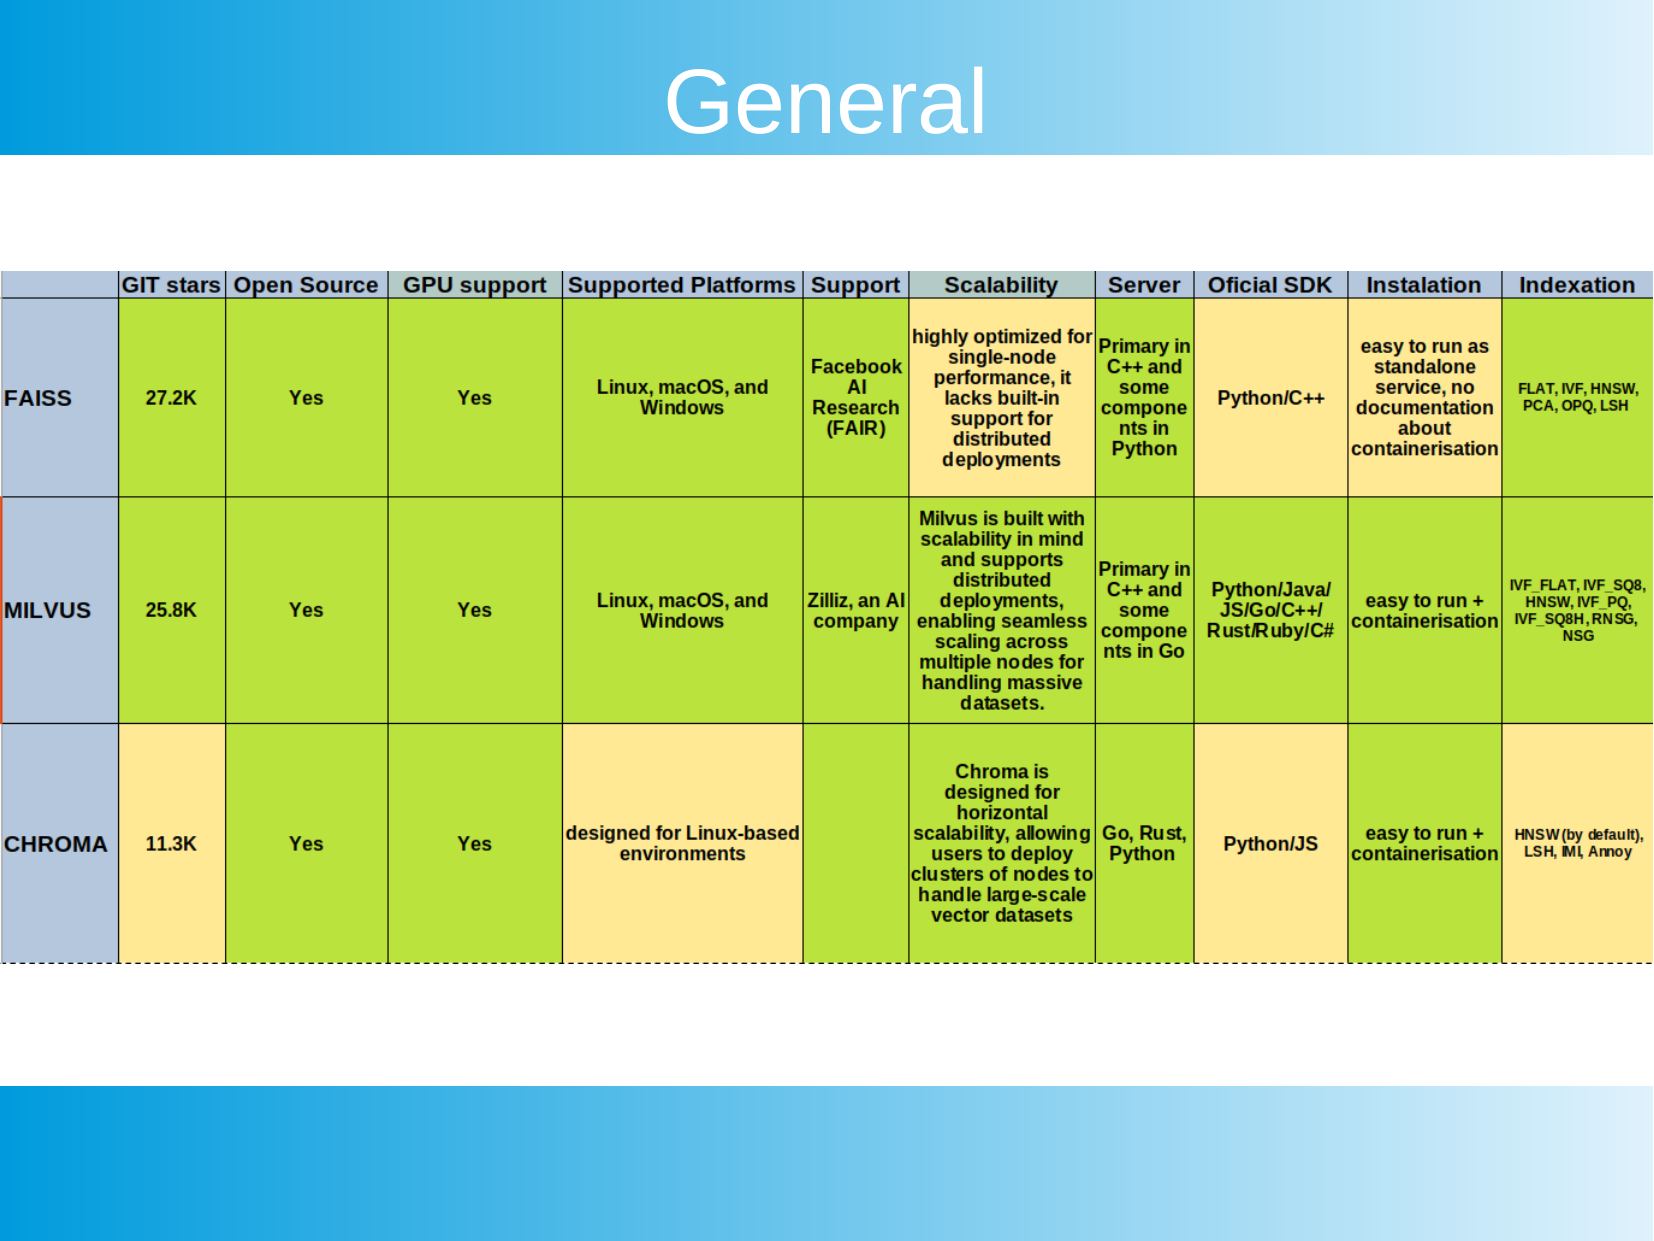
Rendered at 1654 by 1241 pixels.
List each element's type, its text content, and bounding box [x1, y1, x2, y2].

picture [0, 271, 1653, 964]
title General [82, 49, 1571, 155]
